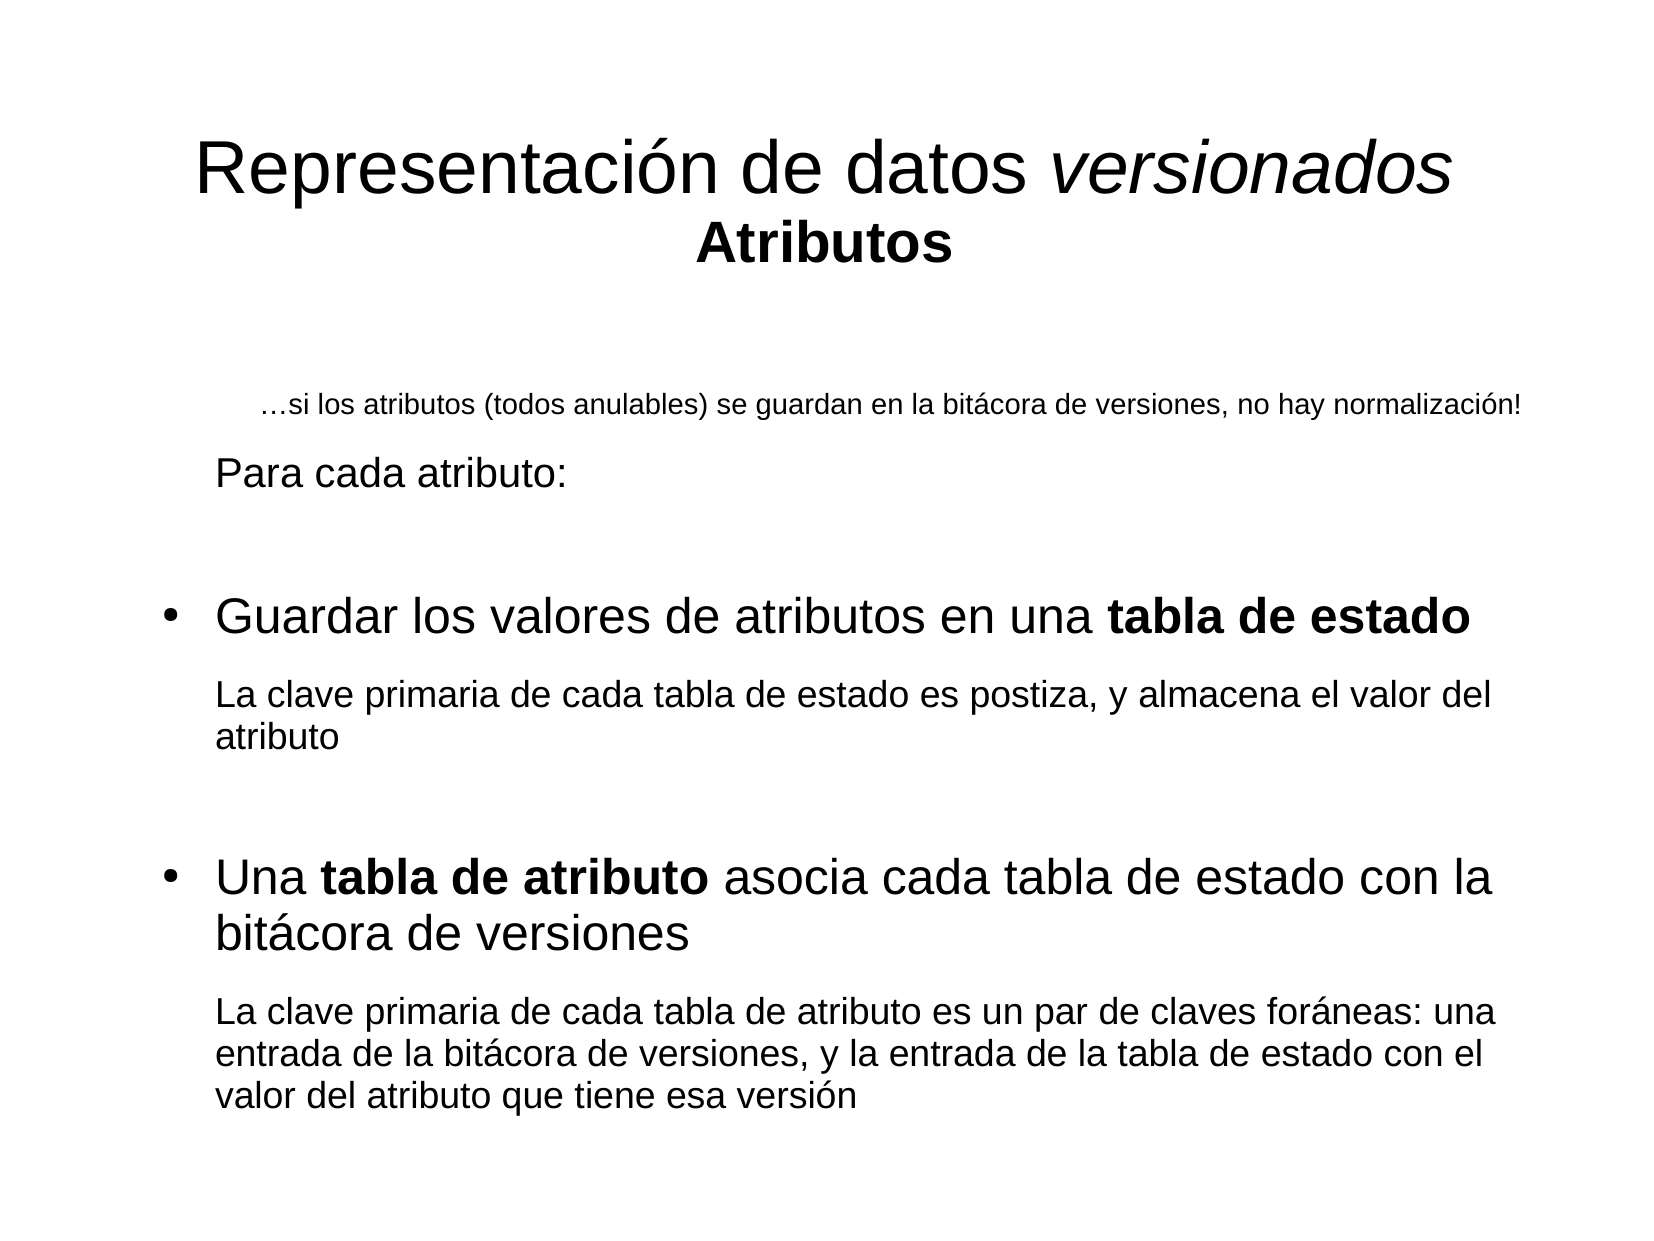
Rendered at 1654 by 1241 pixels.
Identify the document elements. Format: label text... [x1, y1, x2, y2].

title Representación de datos versionados Atributos [80, 96, 1569, 304]
list …si los atributos (todos anulables) se guardan en la bitácora de versiones, no hay normalización! Para cada atributo: Guardar los valores de atributos en una tabla de estado La clave primaria de cada tabla de estado es postiza, y almacena el valor del atributo Una tabla de atributo asocia cada tabla de estado con la bitácora de versiones La clave primaria de cada tabla de atributo es un par de claves foráneas: una entrada de la bitácora de versiones, y la entrada de la tabla de estado con el valor del atributo que tiene esa versión [144, 297, 1525, 1135]
